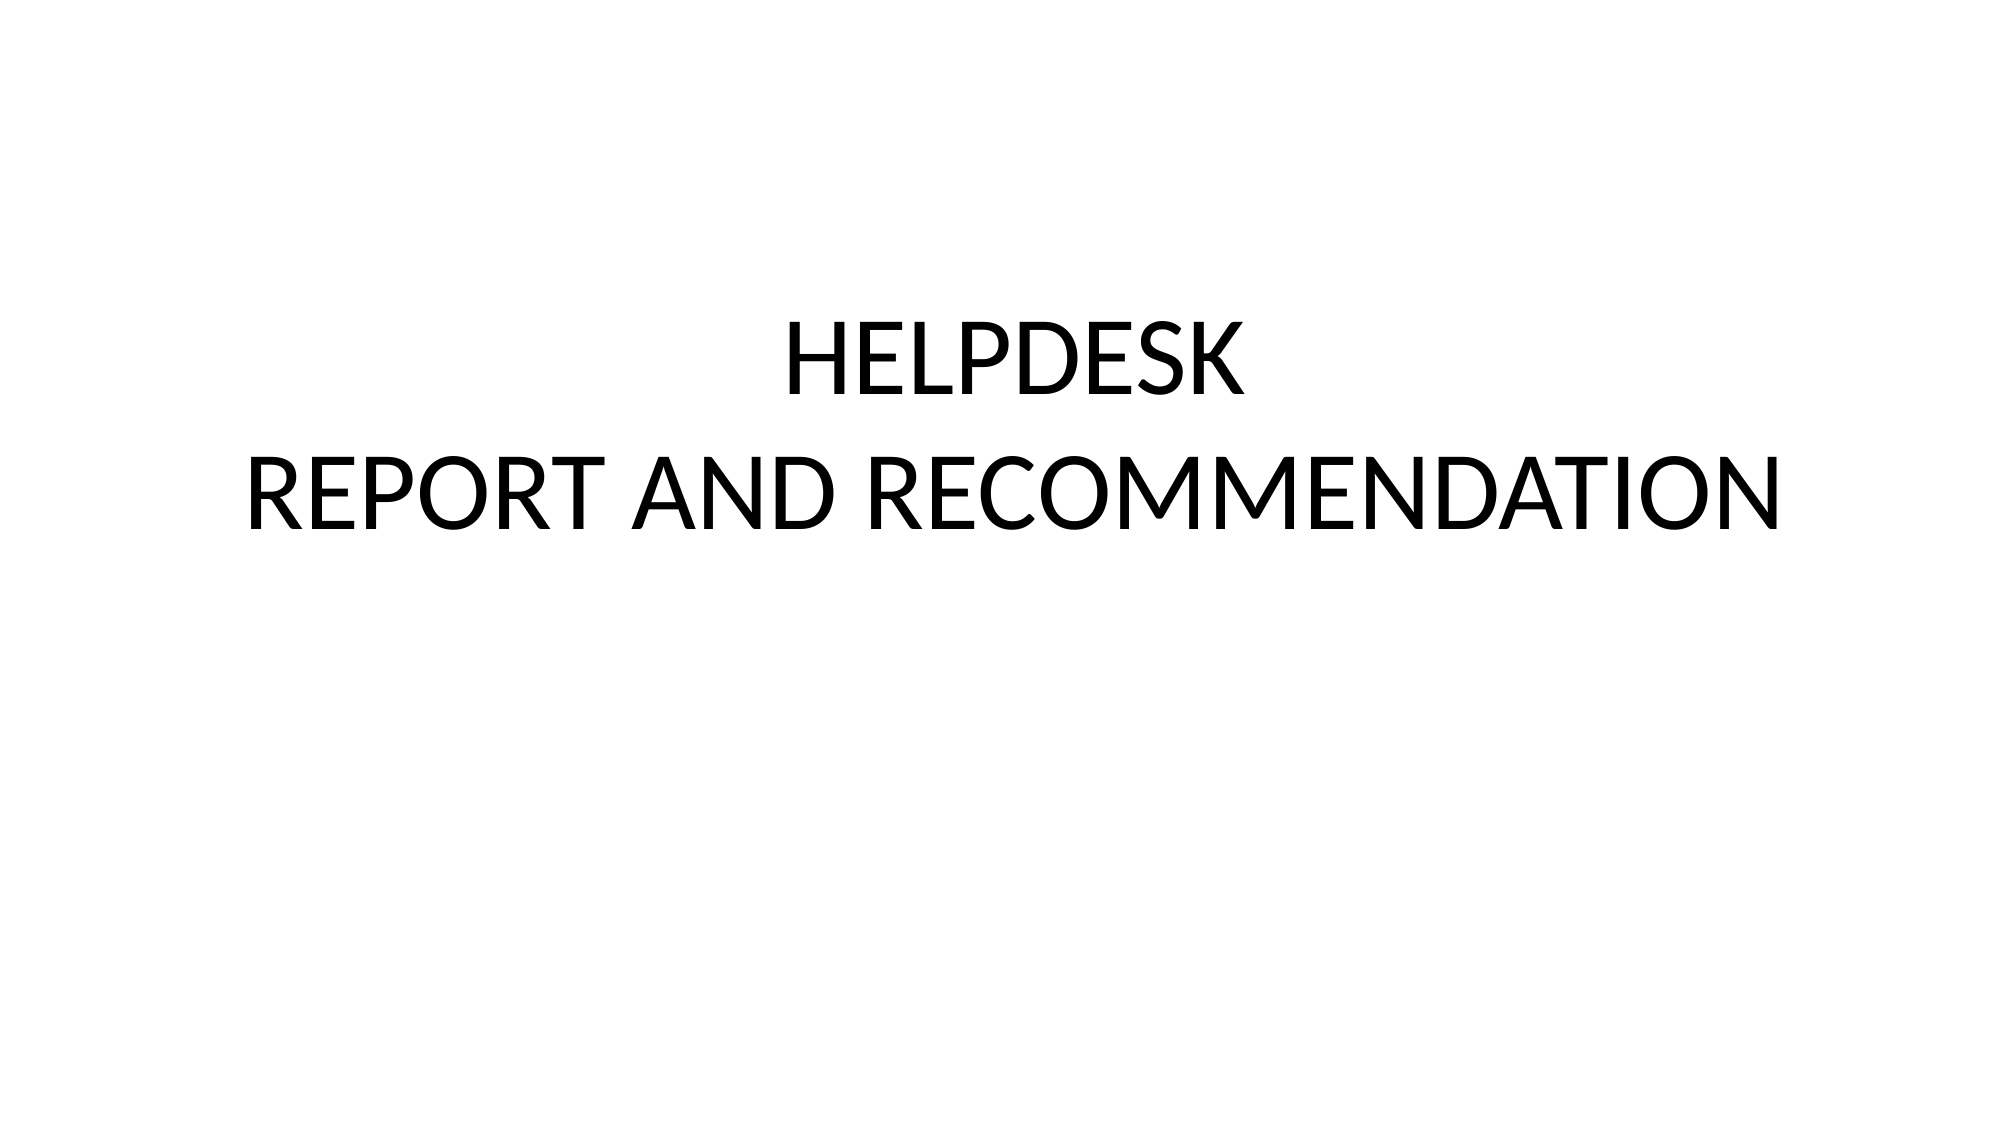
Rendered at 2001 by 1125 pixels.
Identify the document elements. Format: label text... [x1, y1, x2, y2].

text_box HELPDESK REPORT AND RECOMMENDATION [228, 275, 1801, 560]
